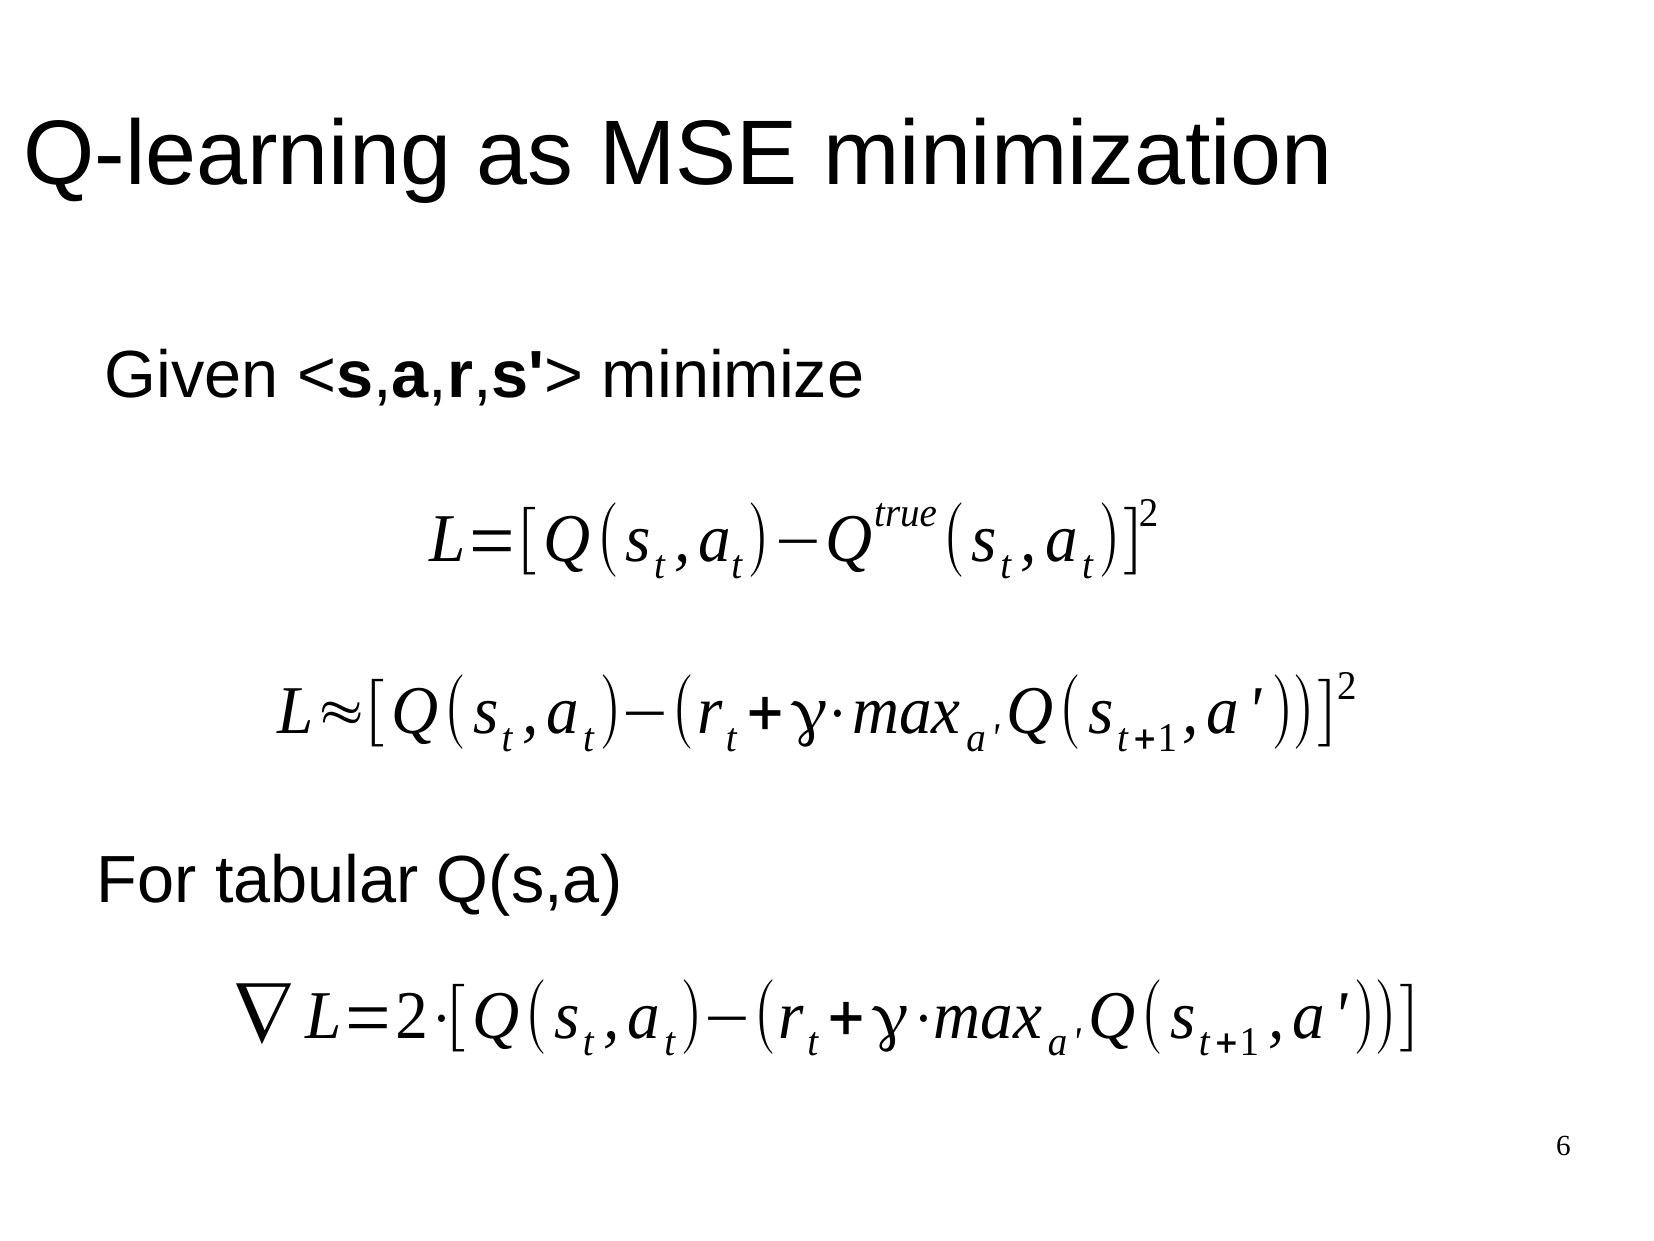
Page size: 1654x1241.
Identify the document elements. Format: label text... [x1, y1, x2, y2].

chart [257, 661, 1371, 758]
chart [409, 488, 1174, 586]
title Q-learning as MSE minimization [23, 49, 1512, 257]
text_box For tabular Q(s,a) [61, 841, 1039, 917]
chart [215, 974, 1435, 1063]
text_box Given <s,a,r,s'> minimize [69, 337, 1047, 413]
